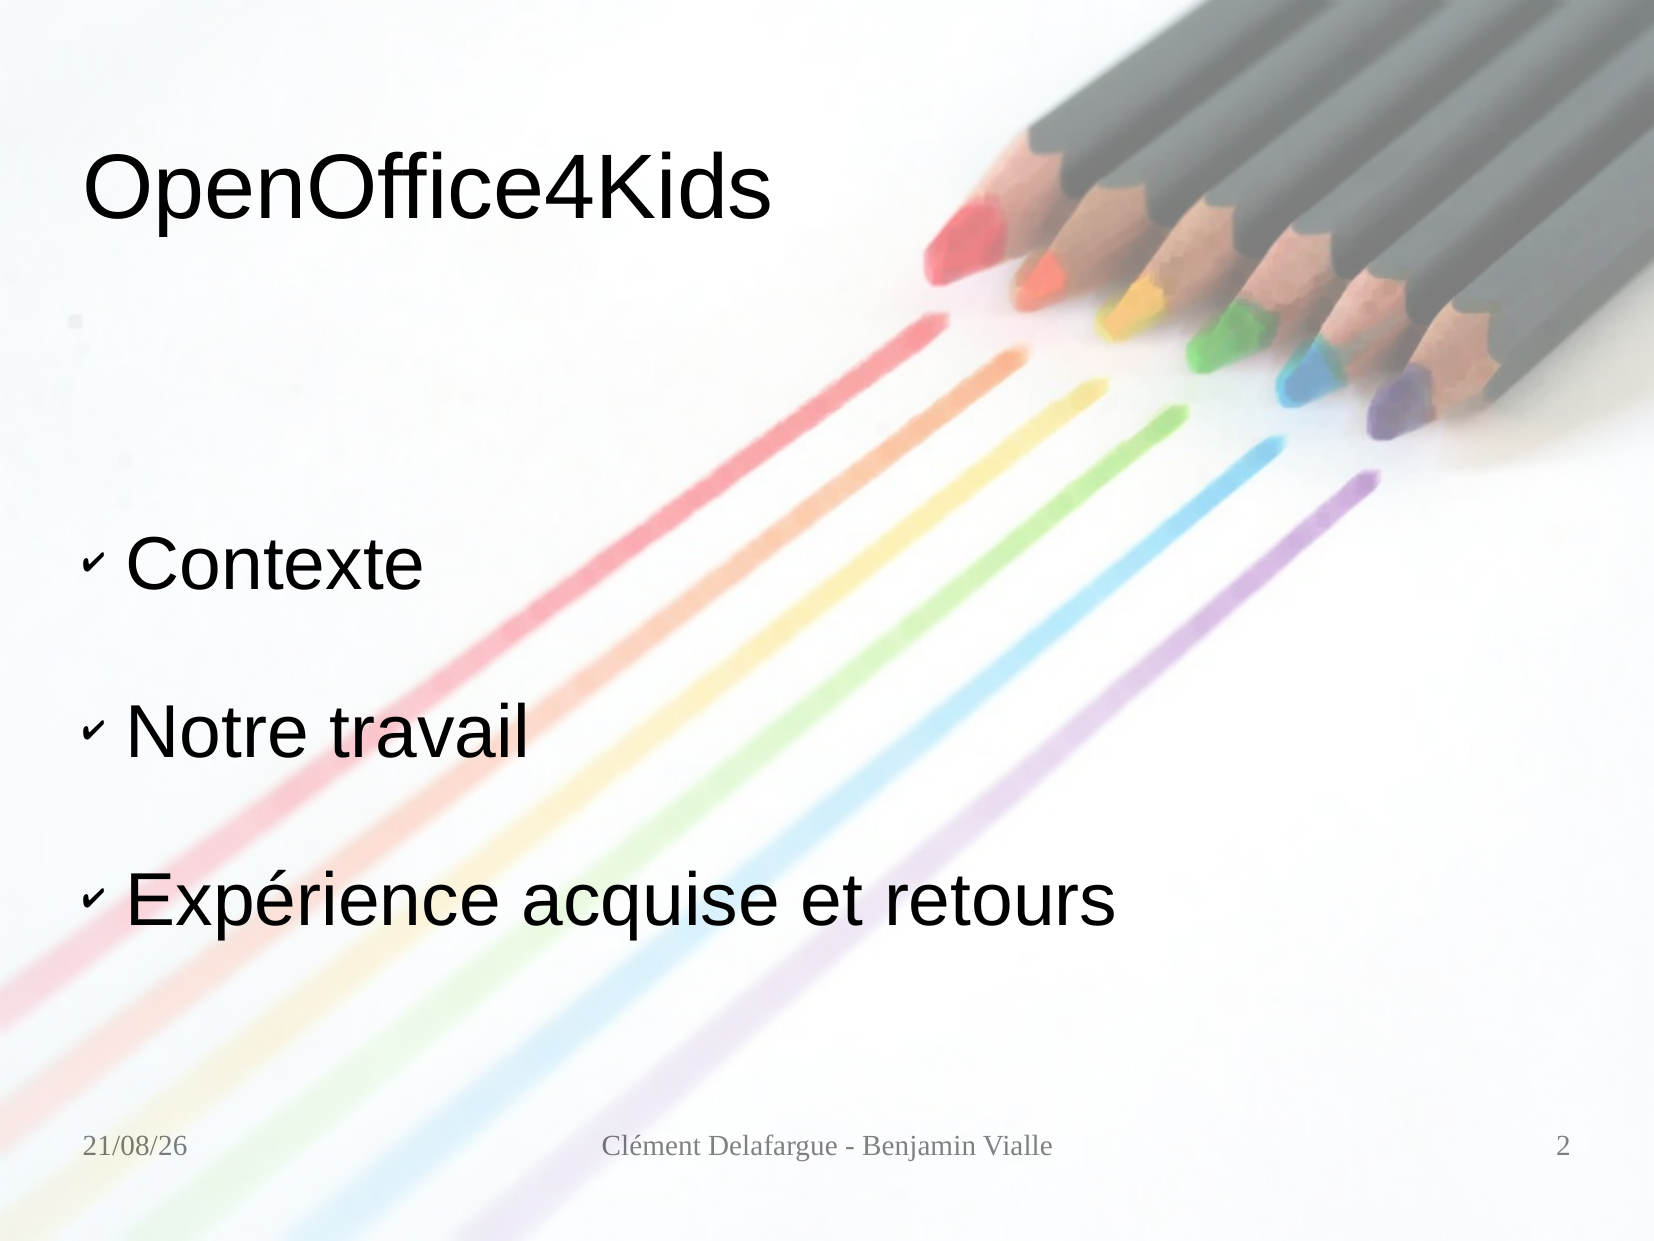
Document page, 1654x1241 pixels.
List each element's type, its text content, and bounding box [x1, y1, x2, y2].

picture [863, 1136, 880, 1155]
picture [709, 1136, 728, 1155]
picture [1024, 1135, 1031, 1155]
picture [825, 1141, 836, 1155]
picture [692, 1139, 700, 1155]
picture [751, 1141, 763, 1155]
picture [882, 1141, 893, 1155]
picture [112, 1136, 120, 1155]
picture [679, 1141, 692, 1155]
title OpenOffice4Kids [82, 56, 1093, 318]
picture [643, 1141, 664, 1155]
picture [895, 1141, 908, 1155]
picture [622, 1135, 629, 1155]
picture [764, 1134, 773, 1155]
picture [931, 1141, 952, 1155]
picture [173, 1136, 186, 1155]
picture [1003, 1142, 1010, 1155]
picture [796, 1140, 809, 1161]
picture [83, 1136, 95, 1155]
picture [730, 1141, 741, 1155]
picture [159, 1136, 171, 1155]
picture [954, 1142, 961, 1155]
picture [962, 1141, 975, 1155]
subtitle Contexte Notre travail Expérience acquise et retours [82, 361, 1571, 1102]
picture [136, 1136, 148, 1155]
picture [630, 1141, 641, 1155]
picture [1557, 1136, 1569, 1155]
picture [918, 1141, 930, 1155]
picture [1032, 1135, 1039, 1155]
picture [666, 1141, 677, 1155]
picture [100, 1136, 110, 1155]
picture [774, 1141, 786, 1155]
picture [811, 1142, 824, 1155]
picture [787, 1141, 795, 1155]
picture [1011, 1141, 1023, 1155]
picture [1040, 1141, 1051, 1155]
picture [121, 1136, 133, 1155]
picture [743, 1135, 750, 1155]
picture [908, 1142, 914, 1161]
picture [149, 1136, 157, 1155]
picture [982, 1136, 1003, 1155]
picture [602, 1136, 619, 1155]
